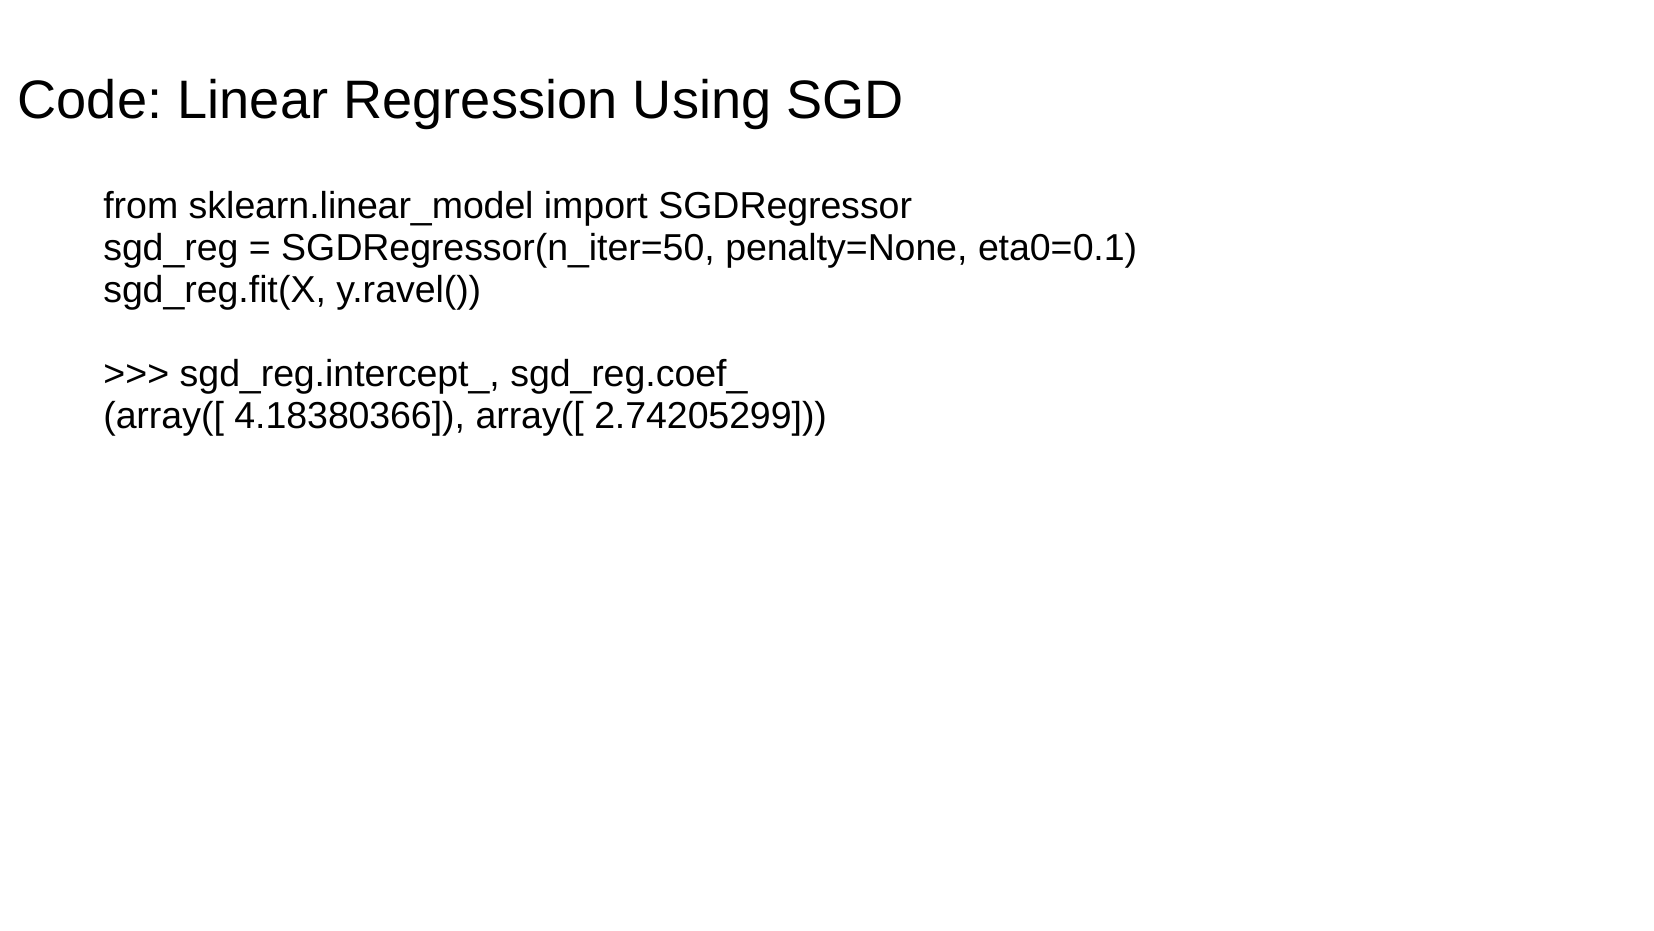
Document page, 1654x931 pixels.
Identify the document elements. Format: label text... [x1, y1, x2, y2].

text_box from sklearn.linear_model import SGDRegressor sgd_reg = SGDRegressor(n_iter=50, penalty=None, eta0=0.1) sgd_reg.fit(X, y.ravel()) >>> sgd_reg.intercept_, sgd_reg.coef_ (array([ 4.18380366]), array([ 2.74205299])) [88, 177, 1506, 570]
title Code: Linear Regression Using SGD [17, 21, 1506, 178]
